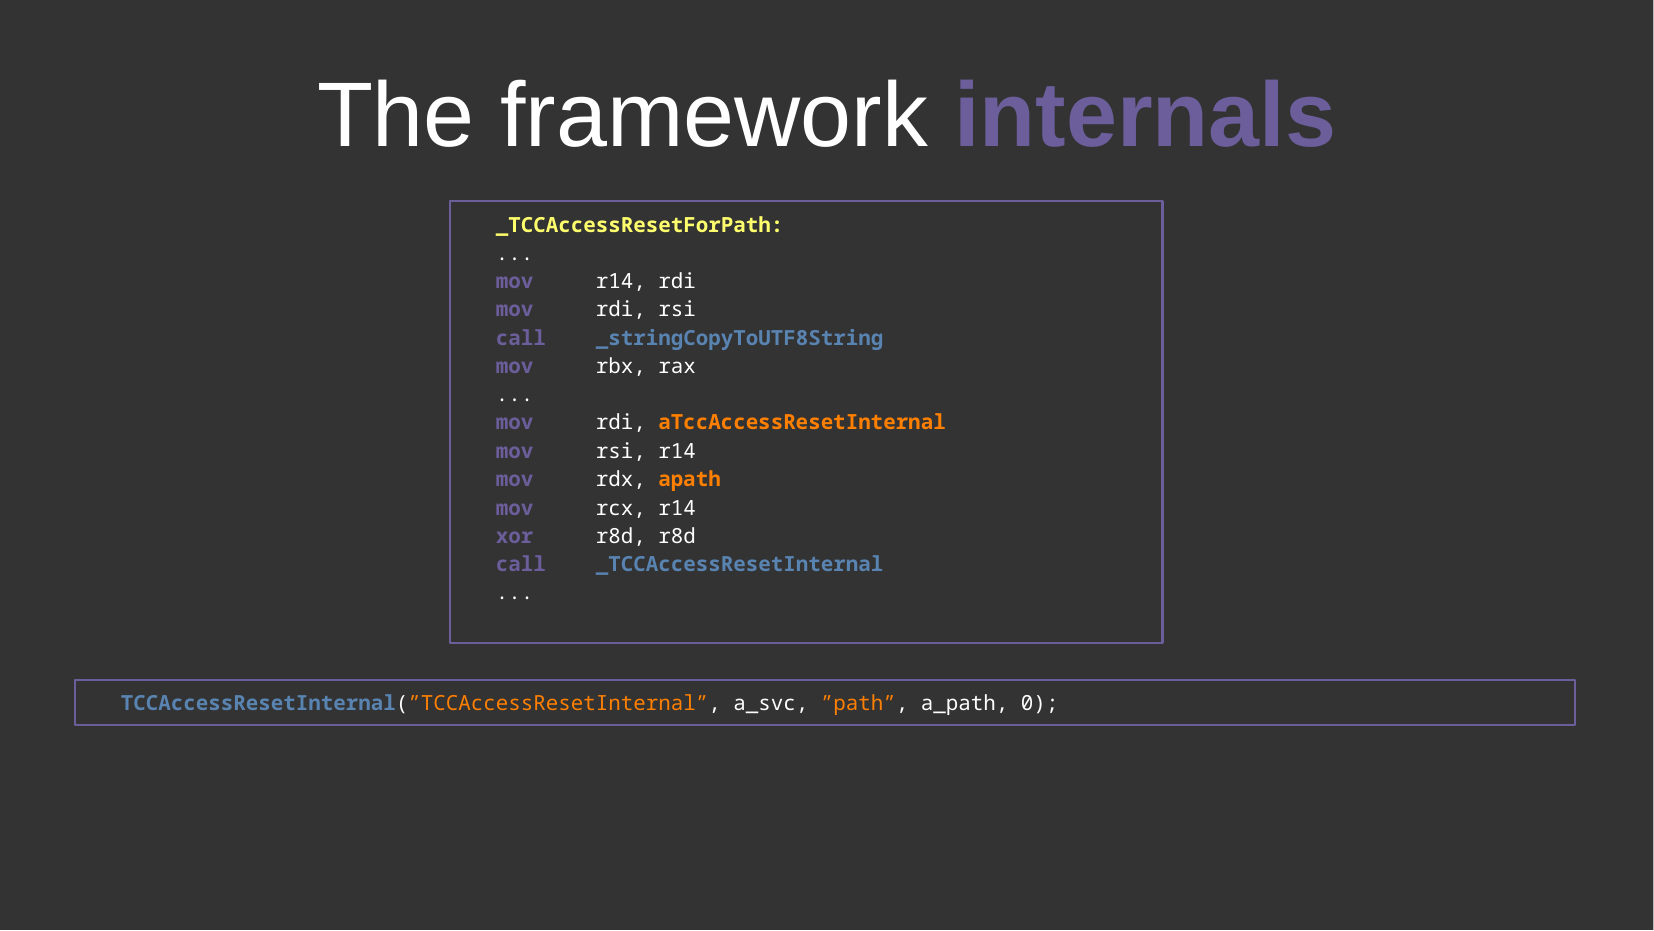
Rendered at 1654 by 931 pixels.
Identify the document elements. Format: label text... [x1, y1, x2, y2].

text_box _TCCAccessResetForPath: ... mov r14, rdi mov rdi, rsi call _stringCopyToUTF8String mov rbx, rax ... mov rdi, aTccAccessResetInternal mov rsi, r14 mov rdx, apath mov rcx, r14 xor r8d, r8d call _TCCAccessResetInternal ... [450, 201, 1163, 605]
title The framework internals [82, 37, 1571, 193]
text_box TCCAccessResetInternal(”TCCAccessResetInternal”, a_svc, ”path”, a_path, 0); [75, 680, 1576, 723]
